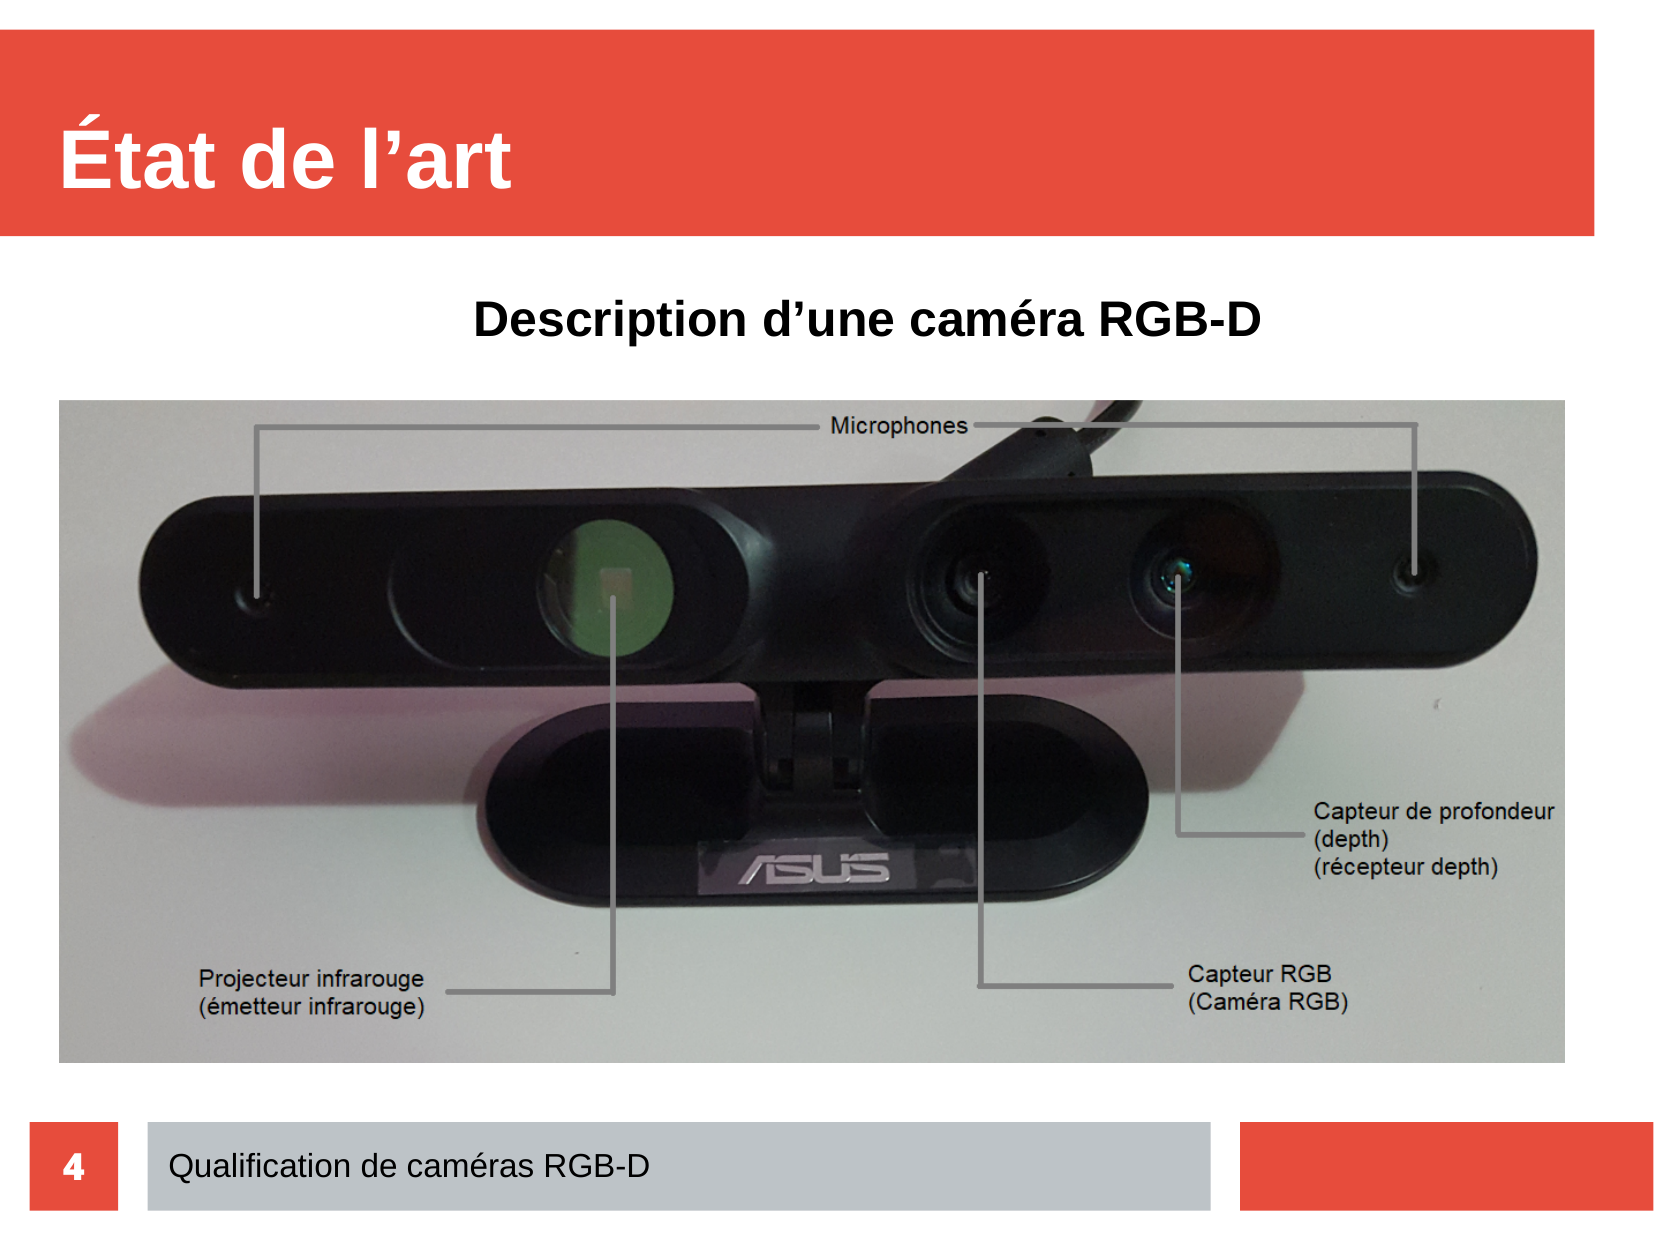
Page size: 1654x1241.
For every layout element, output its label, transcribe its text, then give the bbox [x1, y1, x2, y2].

text_box Qualification de caméras RGB-D [153, 1139, 1642, 1192]
text_box Description d’une caméra RGB-D [419, 283, 1317, 410]
title État de l’art [59, 59, 1595, 207]
picture [59, 399, 1565, 1063]
